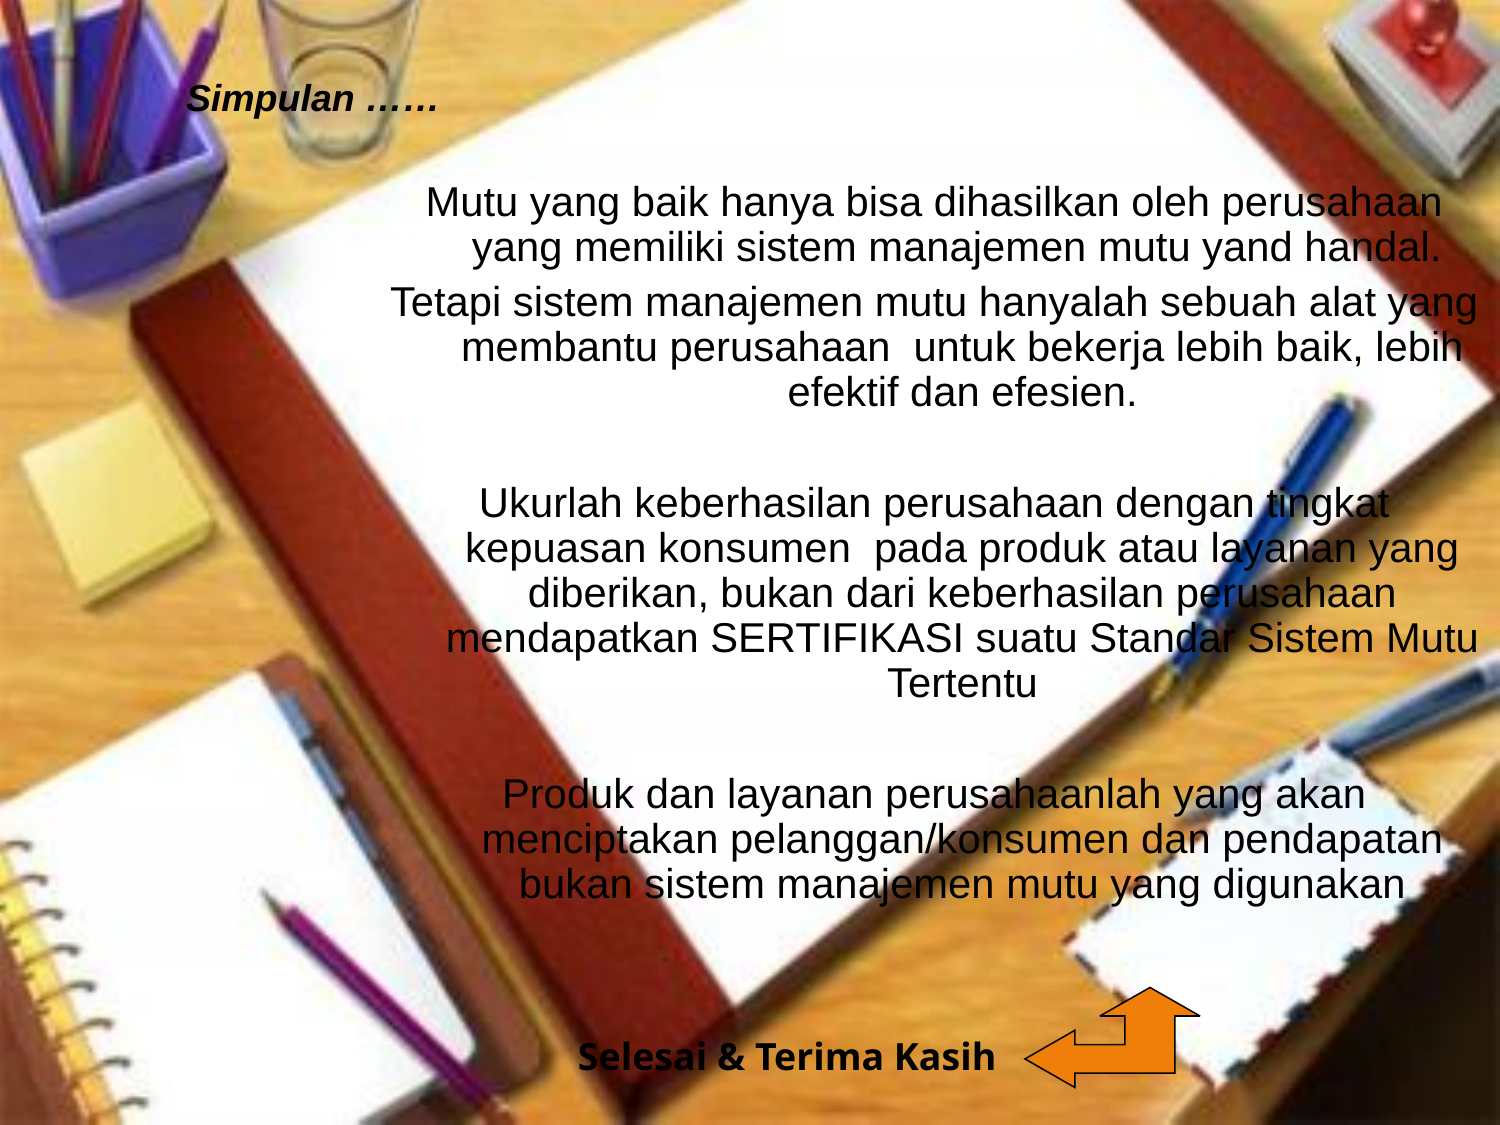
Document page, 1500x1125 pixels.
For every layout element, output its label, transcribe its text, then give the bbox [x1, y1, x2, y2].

text_box Selesai & Terima Kasih [562, 1025, 1013, 1086]
text_box [1024, 987, 1201, 1088]
list Mutu yang baik hanya bisa dihasilkan oleh perusahaan yang memiliki sistem manajemen mutu yand handal. Tetapi sistem manajemen mutu hanyalah sebuah alat yang membantu perusahaan untuk bekerja lebih baik, lebih efektif dan efesien. Ukurlah keberhasilan perusahaan dengan tingkat kepuasan konsumen pada produk atau layanan yang diberikan, bukan dari keberhasilan perusahaan mendapatkan SERTIFIKASI suatu Standar Sistem Mutu Tertentu Produk dan layanan perusahaanlah yang akan menciptakan pelanggan/konsumen dan pendapatan bukan sistem manajemen mutu yang digunakan [312, 172, 1500, 936]
text_box Simpulan …… [171, 66, 459, 127]
